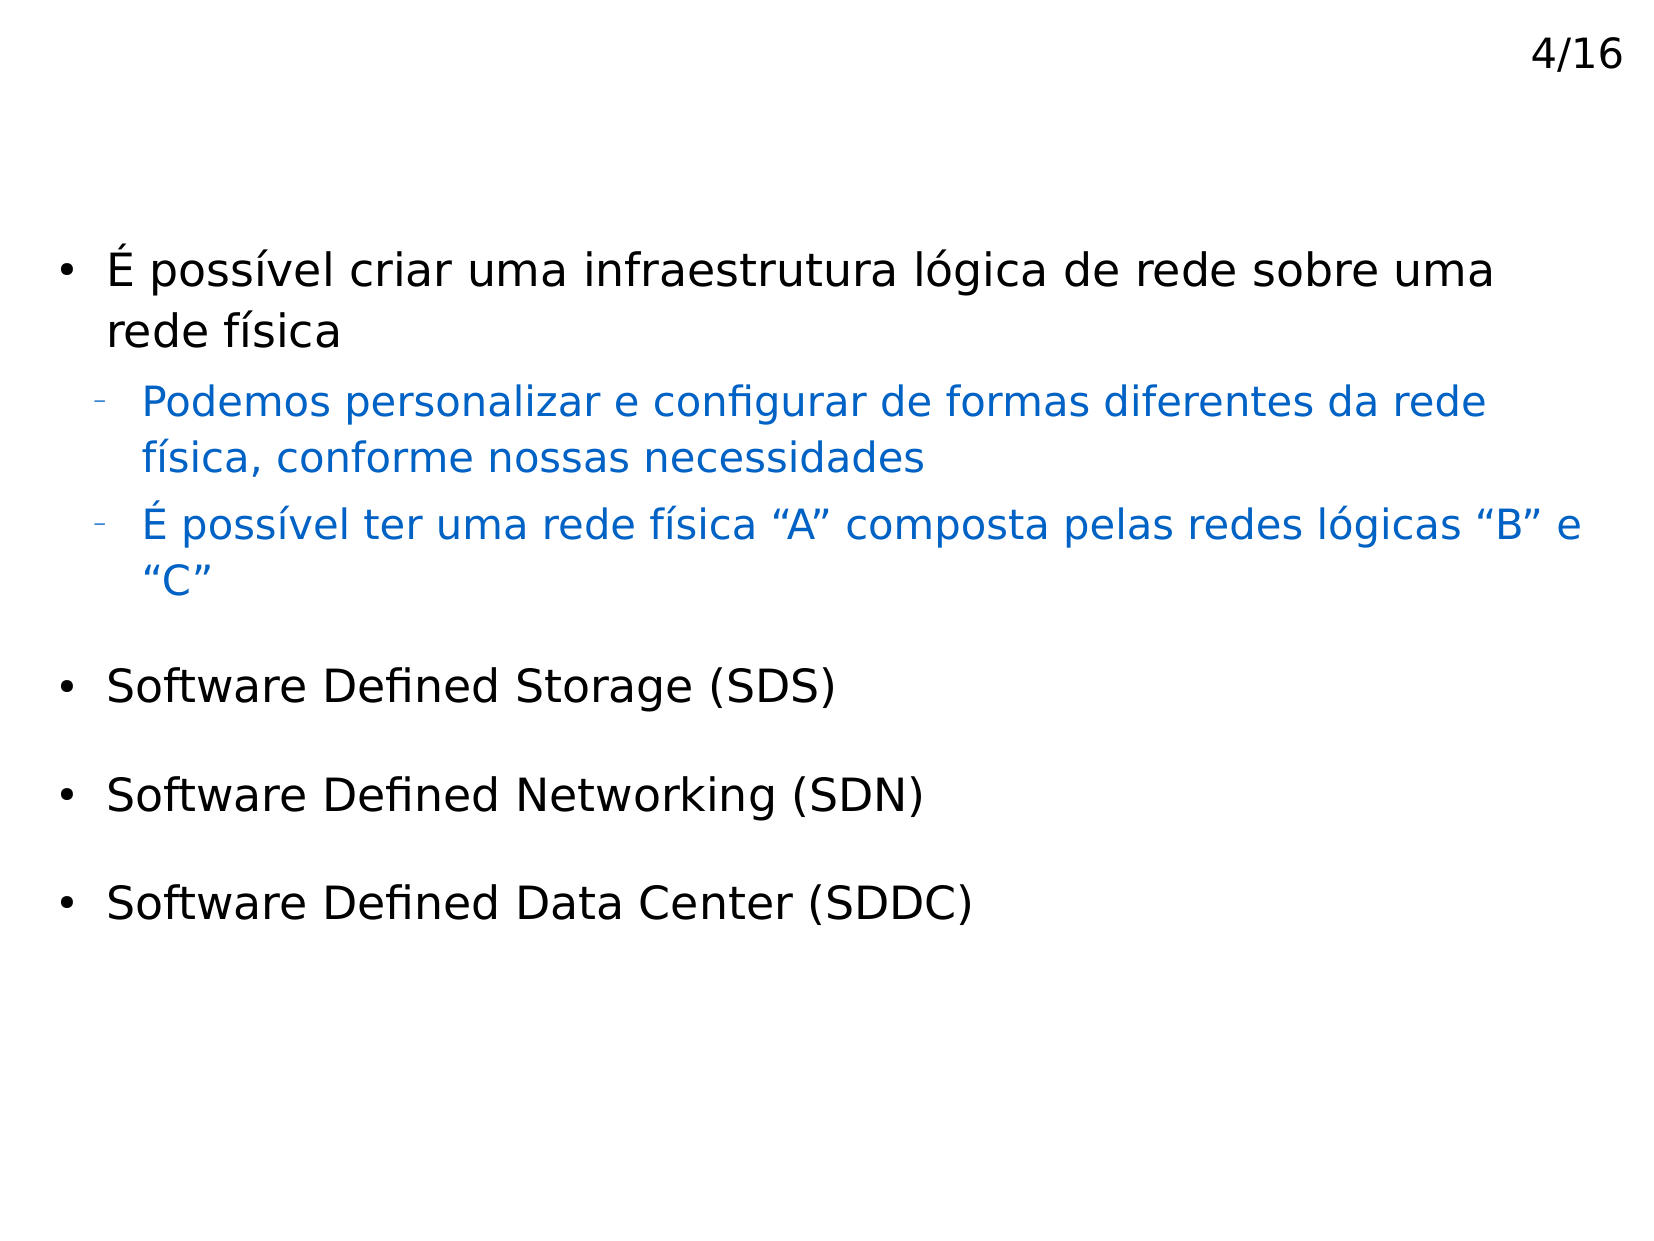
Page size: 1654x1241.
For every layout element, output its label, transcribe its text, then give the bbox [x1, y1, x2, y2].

list É possível criar uma infraestrutura lógica de rede sobre uma rede física Podemos personalizar e configurar de formas diferentes da rede física, conforme nossas necessidades É possível ter uma rede física “A” composta pelas redes lógicas “B” e “C” Software Defined Storage (SDS) Software Defined Networking (SDN) Software Defined Data Center (SDDC) [59, 236, 1595, 1211]
